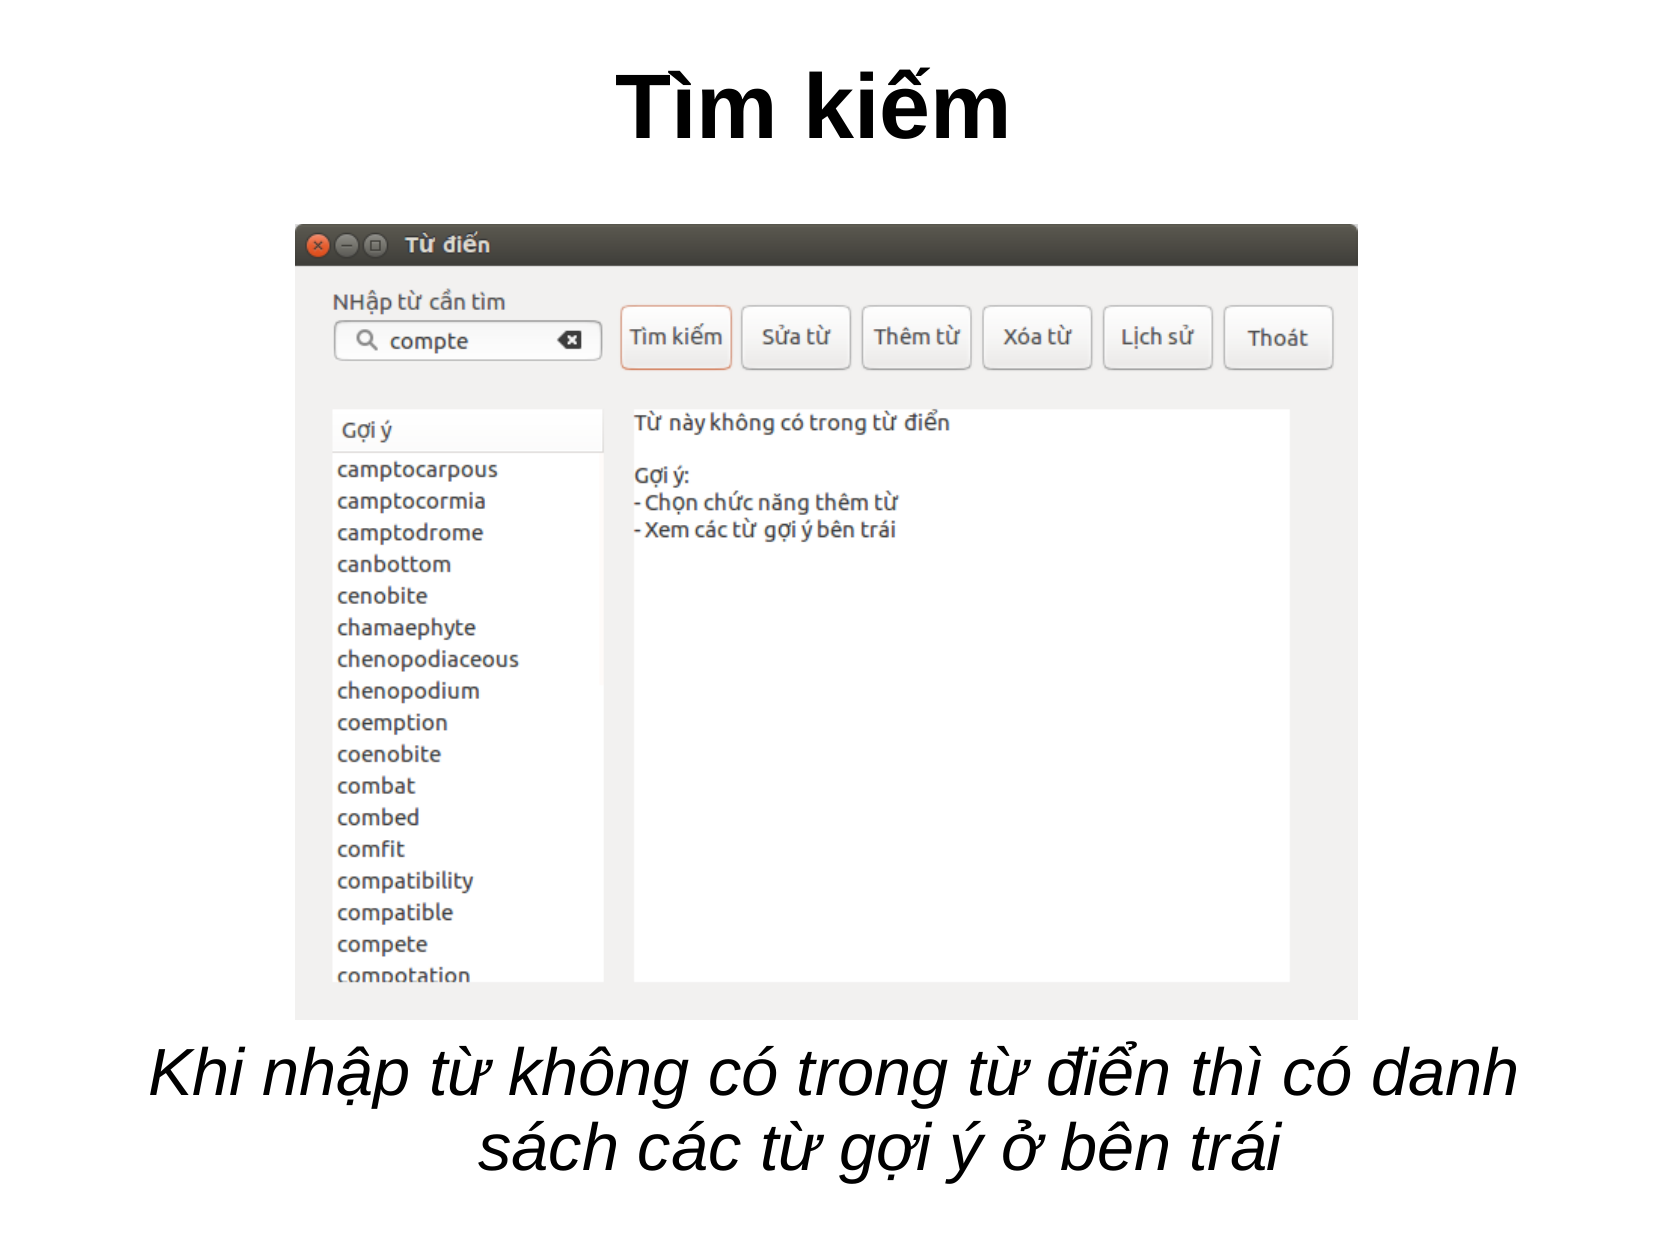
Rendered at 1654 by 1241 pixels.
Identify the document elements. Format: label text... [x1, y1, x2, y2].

picture [295, 224, 1358, 1021]
title Tìm kiếm [82, 49, 1571, 166]
list Khi nhập từ không có trong từ điển thì có danh sách các từ gợi ý ở bên trái [75, 1035, 1616, 1241]
